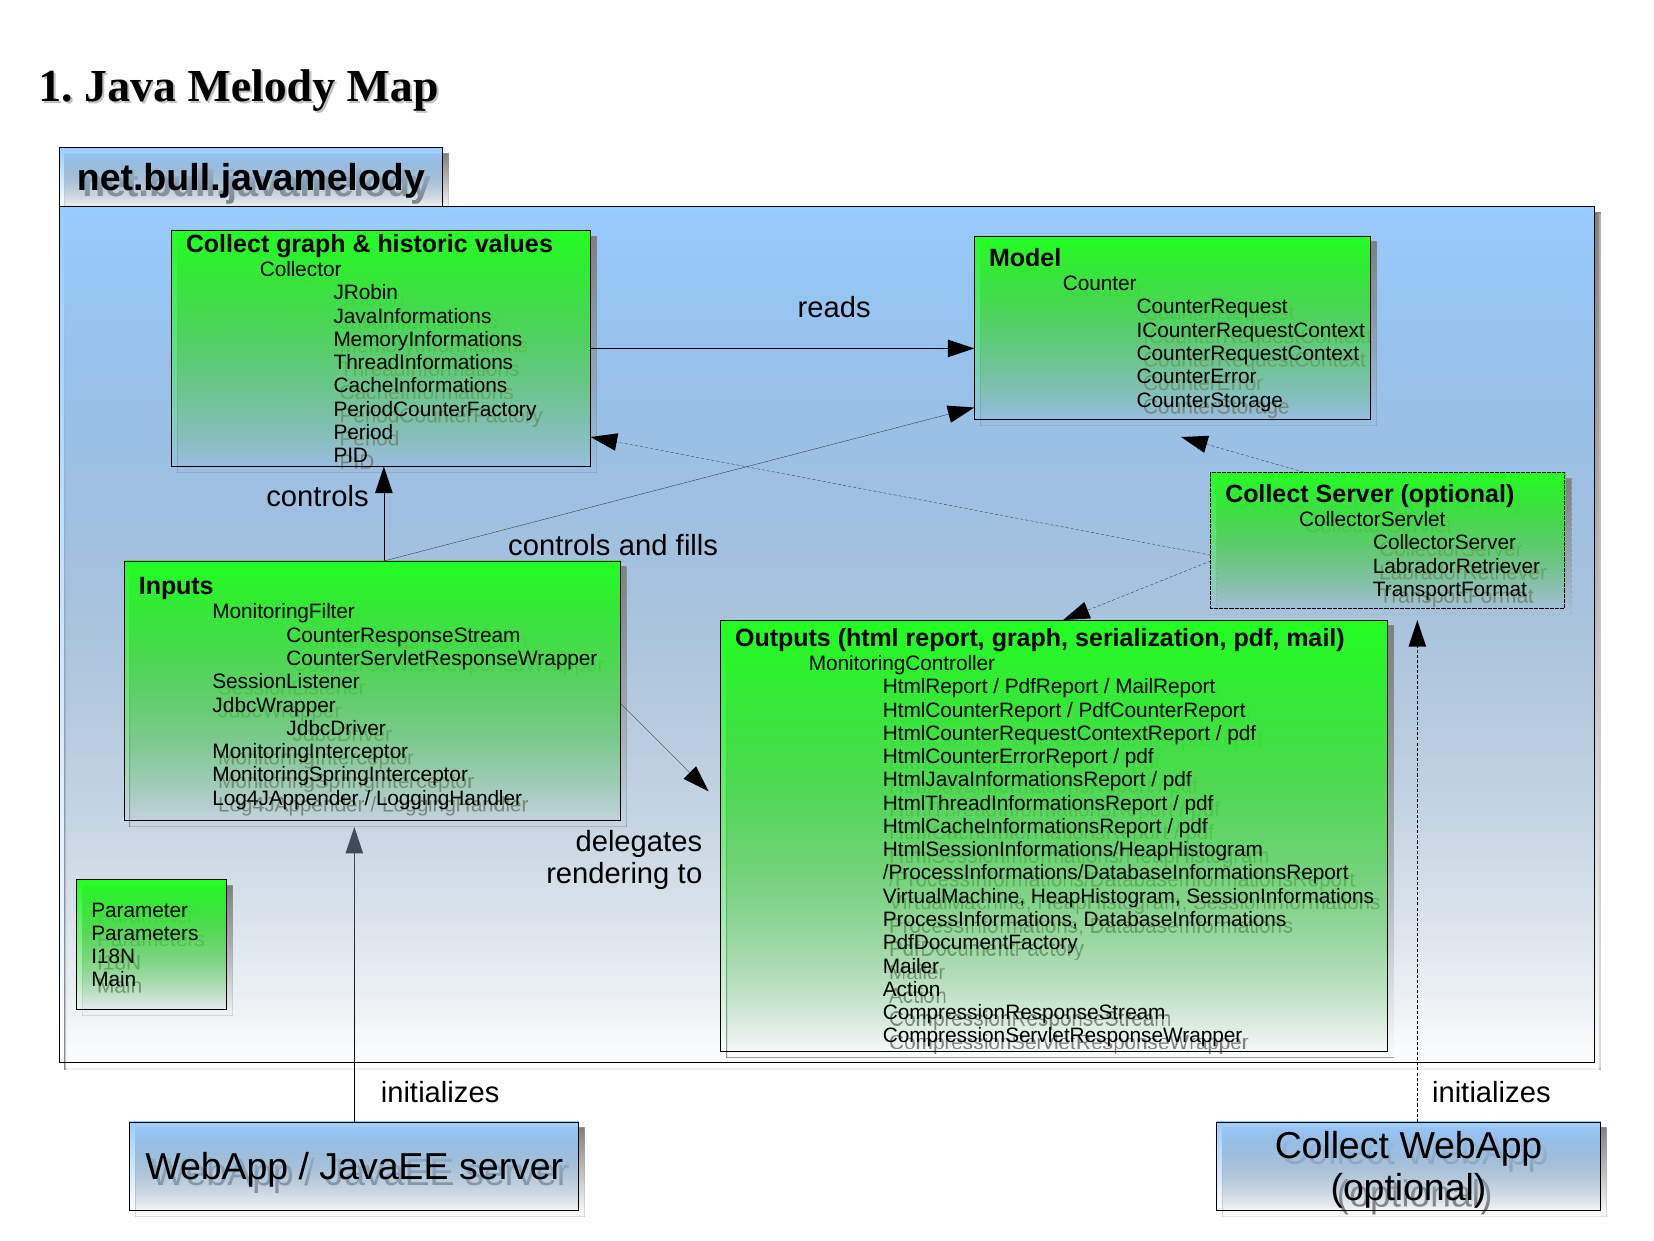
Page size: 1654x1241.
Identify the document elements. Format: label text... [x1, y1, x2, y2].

text_box Parameter Parameters I18N Main [76, 879, 227, 1010]
text_box initializes [1417, 1068, 1566, 1117]
text_box controls [251, 472, 384, 520]
text_box net.bull.javamelody [59, 147, 443, 206]
text_box Outputs (html report, graph, serialization, pdf, mail) MonitoringController HtmlReport / PdfReport / MailReport HtmlCounterReport / PdfCounterReport HtmlCounterRequestContextReport / pdf HtmlCounterErrorReport / pdf HtmlJavaInformationsReport / pdf HtmlThreadInformationsReport / pdf HtmlCacheInformationsReport / pdf HtmlSessionInformations/HeapHistogram /ProcessInformations/DatabaseInformationsReport VirtualMachine, HeapHistogram, SessionInformations ProcessInformations, DatabaseInformations PdfDocumentFactory Mailer Action CompressionResponseStream CompressionServletResponseWrapper [720, 620, 1388, 1052]
text_box Model Counter CounterRequest ICounterRequestContext CounterRequestContext CounterError CounterStorage [974, 236, 1371, 420]
text_box initializes [366, 1068, 515, 1117]
text_box delegates rendering to [531, 817, 718, 898]
text_box [59, 206, 1595, 1063]
text_box Collect Server (optional) CollectorServlet CollectorServer LabradorRetriever TransportFormat [1210, 472, 1565, 609]
text_box Collect graph & historic values Collector JRobin JavaInformations MemoryInformations ThreadInformations CacheInformations PeriodCounterFactory Period PID [171, 230, 591, 467]
text_box 1. Java Melody Map [23, 53, 454, 120]
text_box controls and fills [493, 521, 734, 570]
text_box reads [782, 283, 886, 331]
text_box Collect WebApp (optional) [1216, 1122, 1601, 1211]
text_box Inputs MonitoringFilter CounterResponseStream CounterServletResponseWrapper SessionListener JdbcWrapper JdbcDriver MonitoringInterceptor MonitoringSpringInterceptor Log4JAppender / LoggingHandler [124, 561, 621, 821]
text_box controls and fills [493, 521, 533, 532]
text_box WebApp / JavaEE server [129, 1122, 579, 1211]
